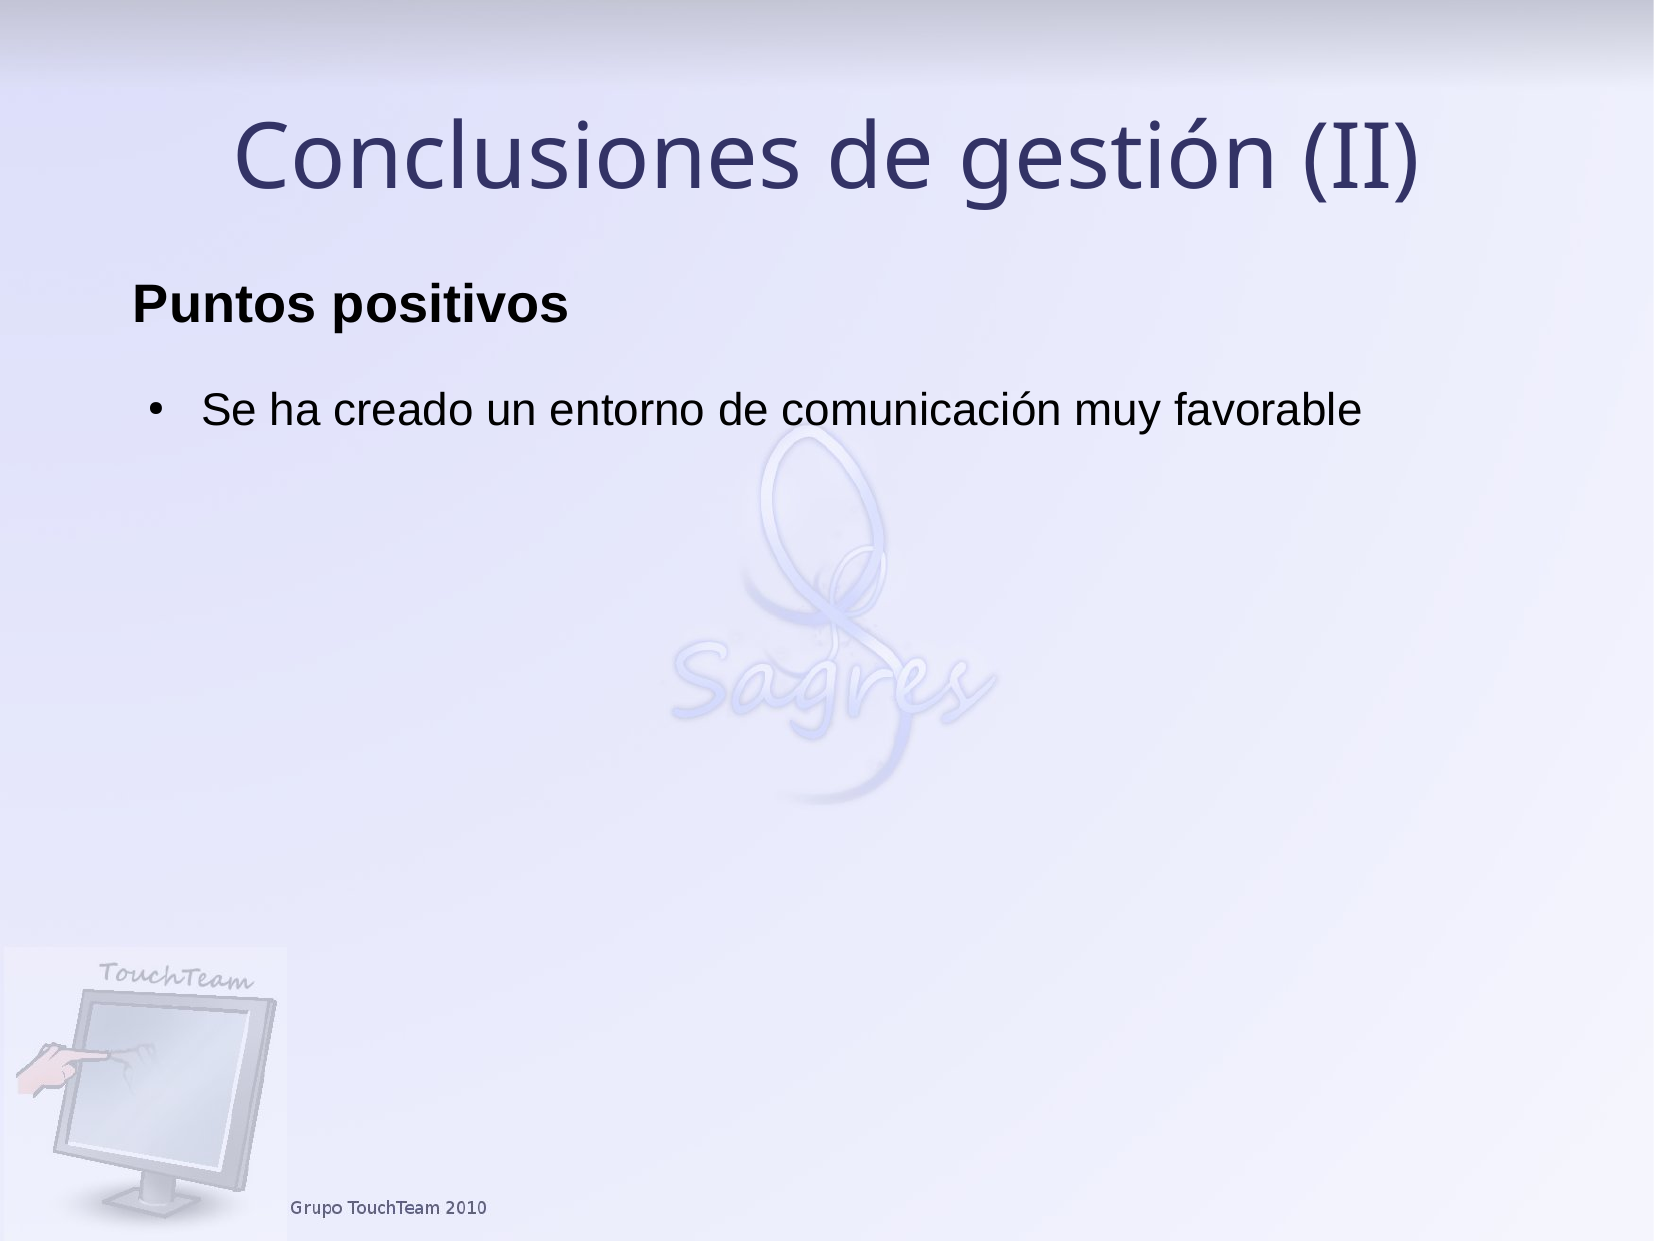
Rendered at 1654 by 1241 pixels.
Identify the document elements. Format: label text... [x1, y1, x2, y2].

title Conclusiones de gestión (II) [82, 49, 1571, 257]
text_box Puntos positivos [118, 265, 586, 343]
list Se ha creado un entorno de comunicación muy favorable [130, 383, 1536, 1173]
picture [0, 0, 1654, 1241]
